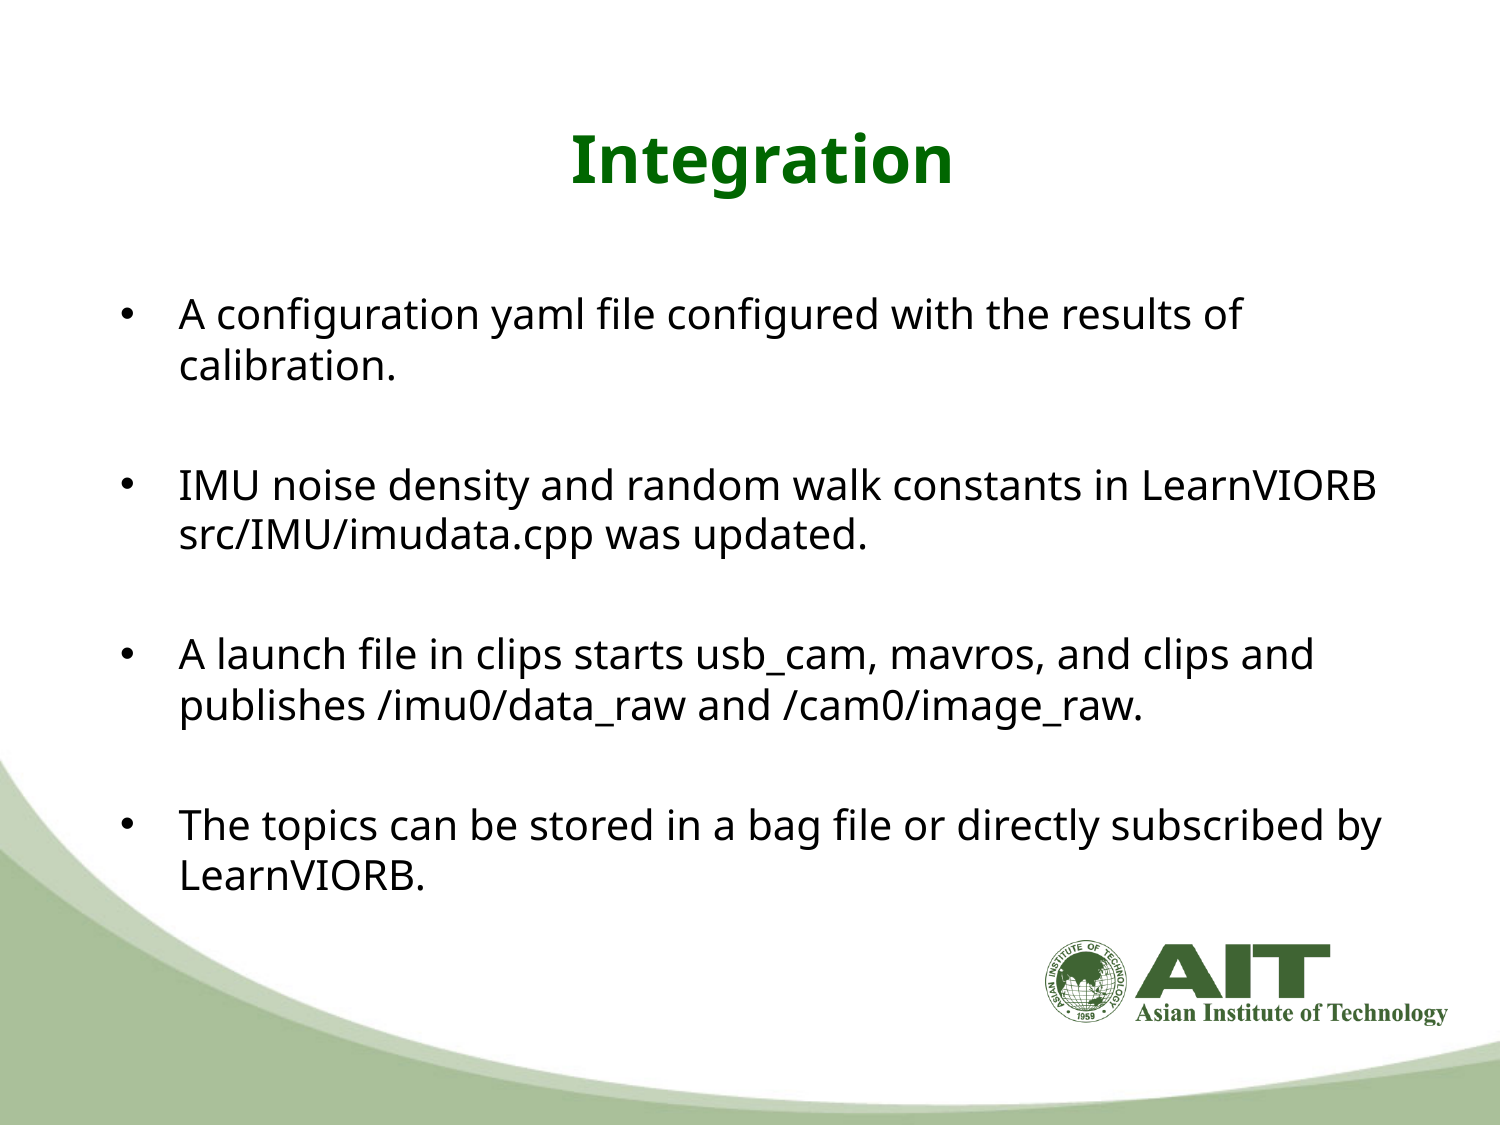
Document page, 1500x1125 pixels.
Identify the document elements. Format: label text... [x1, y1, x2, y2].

picture [0, 0, 1500, 1125]
title Integration [88, 63, 1439, 251]
list A configuration yaml file configured with the results of calibration. IMU noise density and random walk constants in LearnVIORB src/IMU/imudata.cpp was updated. A launch file in clips starts usb_cam, mavros, and clips and publishes /imu0/data_raw and /cam0/image_raw. The topics can be stored in a bag file or directly subscribed by LearnVIORB. [88, 280, 1439, 1024]
